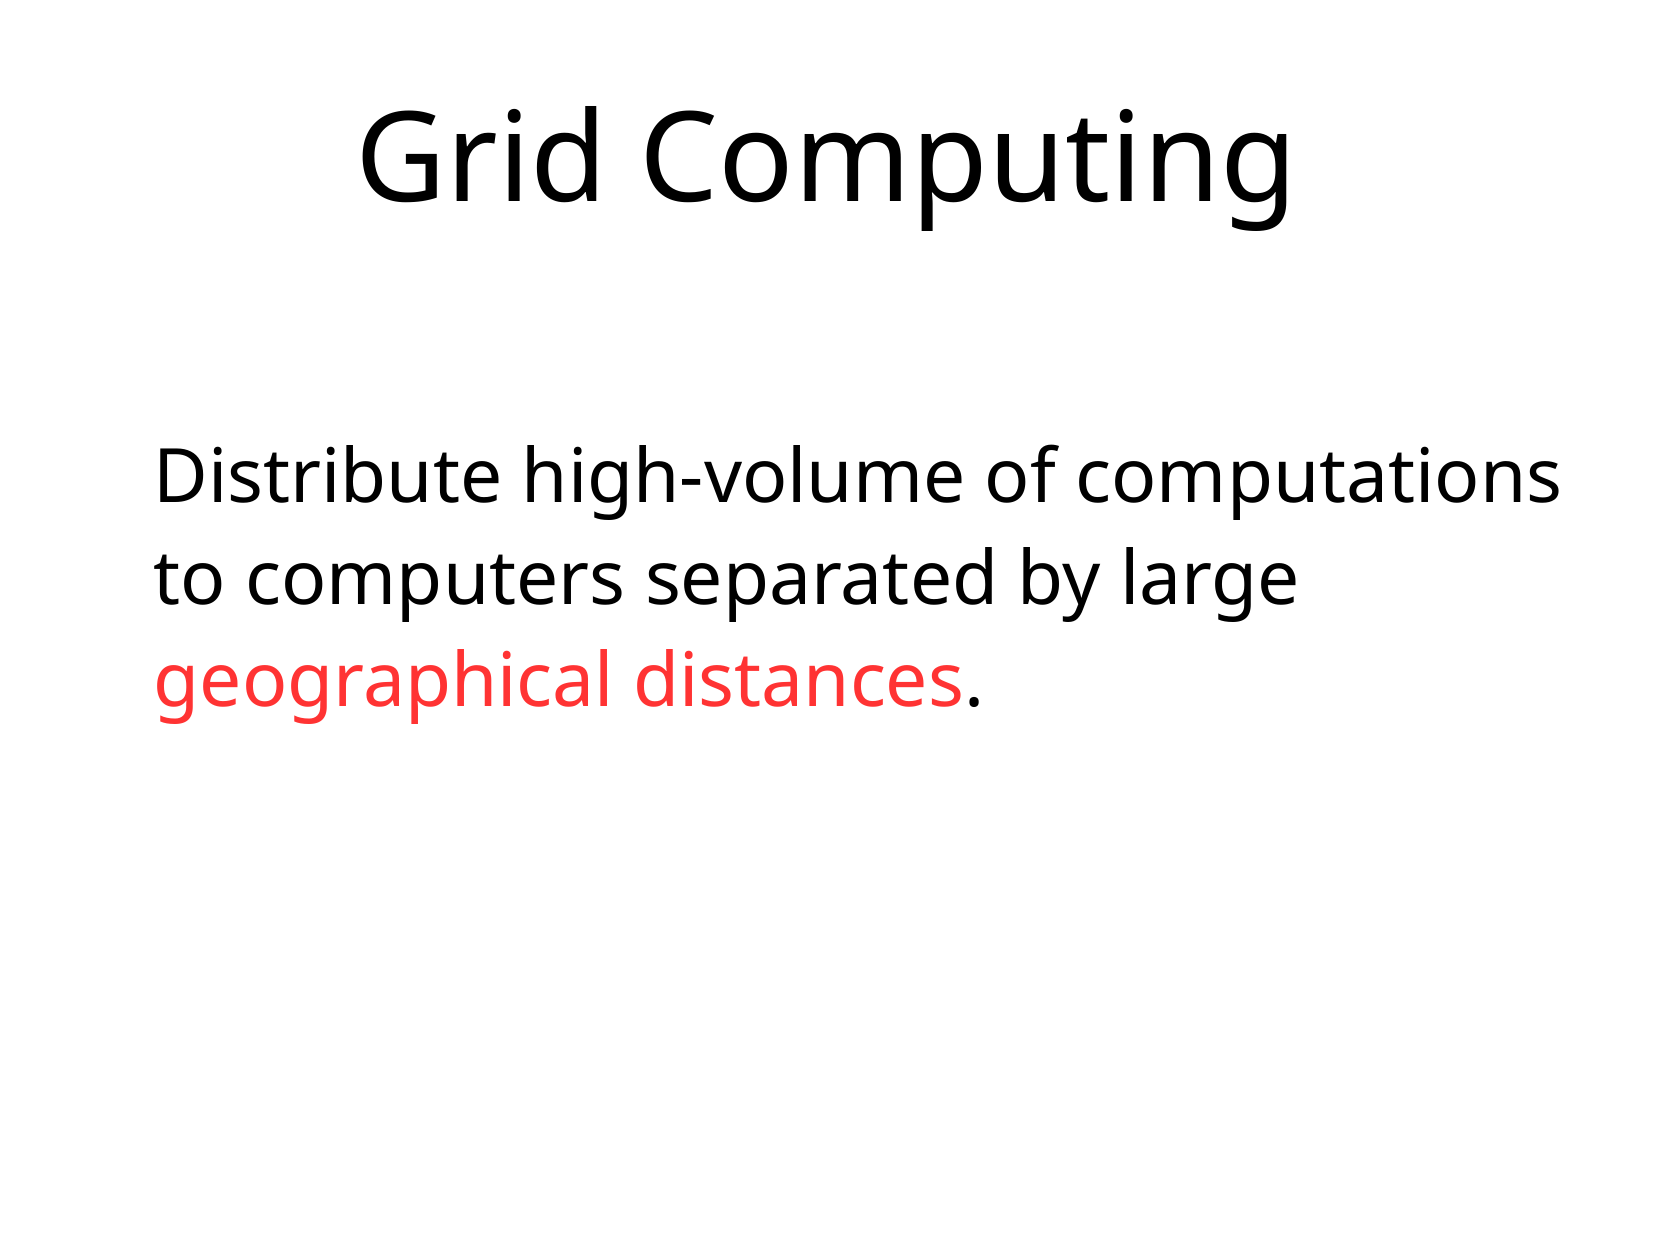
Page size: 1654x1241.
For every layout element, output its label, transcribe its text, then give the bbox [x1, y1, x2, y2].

list Distribute high-volume of computations to computers separated by large geographical distances. [82, 290, 1571, 1156]
title Grid Computing [82, 49, 1571, 257]
